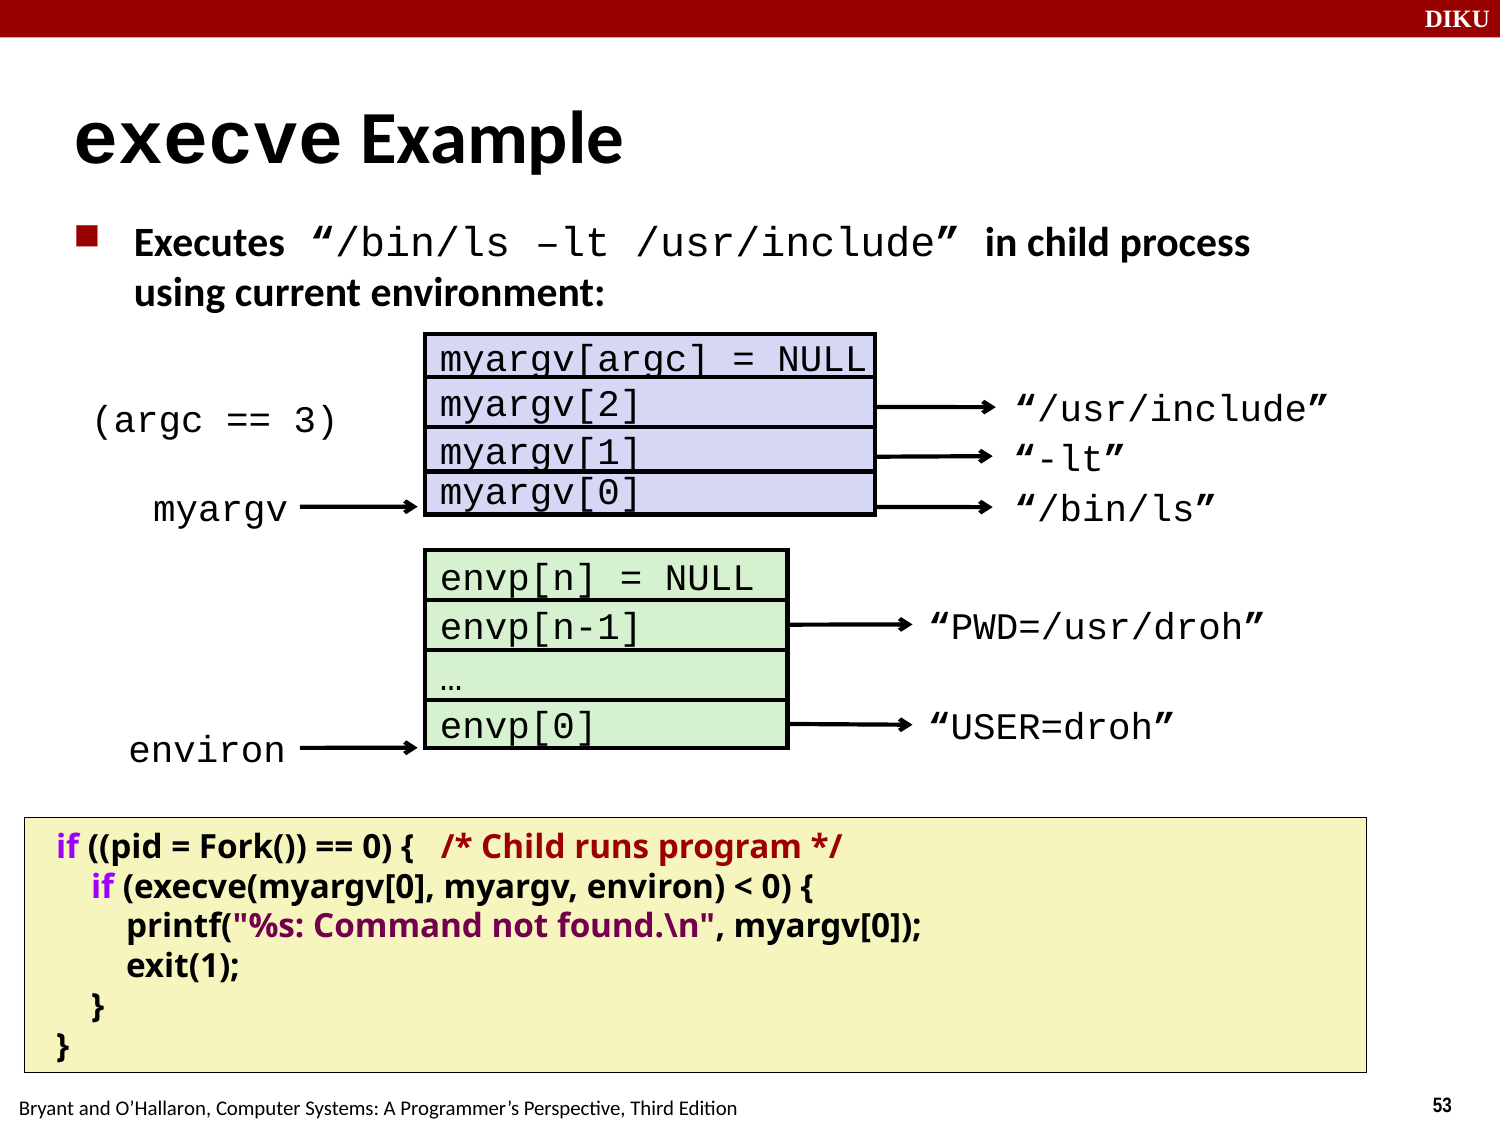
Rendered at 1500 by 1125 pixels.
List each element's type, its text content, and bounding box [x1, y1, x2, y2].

text_box “USER=droh” [913, 694, 1191, 755]
text_box myargv[argc] = NULL [424, 334, 875, 376]
text_box myargv [138, 476, 304, 537]
text_box “/bin/ls” [999, 476, 1232, 537]
title execve Example [58, 71, 1304, 197]
text_box myargv[0] [424, 472, 875, 515]
text_box (argc == 3) [76, 387, 354, 448]
text_box envp[n-1] [424, 600, 788, 650]
text_box myargv[1] [424, 426, 875, 472]
text_box environ [113, 717, 301, 778]
text_box if ((pid = Fork()) == 0) { /* Child runs program */ if (execve(myargv[0], myargv, environ) < 0) { printf("%s: Command not found.\n", myargv[0]); exit(1); } } [23, 817, 1366, 1072]
text_box myargv[2] [424, 376, 875, 426]
text_box envp[0] [424, 700, 788, 748]
text_box “/usr/include” [999, 376, 1345, 437]
text_box “PWD=/usr/droh” [913, 594, 1281, 655]
text_box … [424, 650, 788, 700]
text_box “-lt” [999, 437, 1142, 486]
text_box envp[n] = NULL [424, 549, 788, 600]
text_box Executes “/bin/ls –lt /usr/include” in child process using current environment: [62, 207, 1304, 282]
